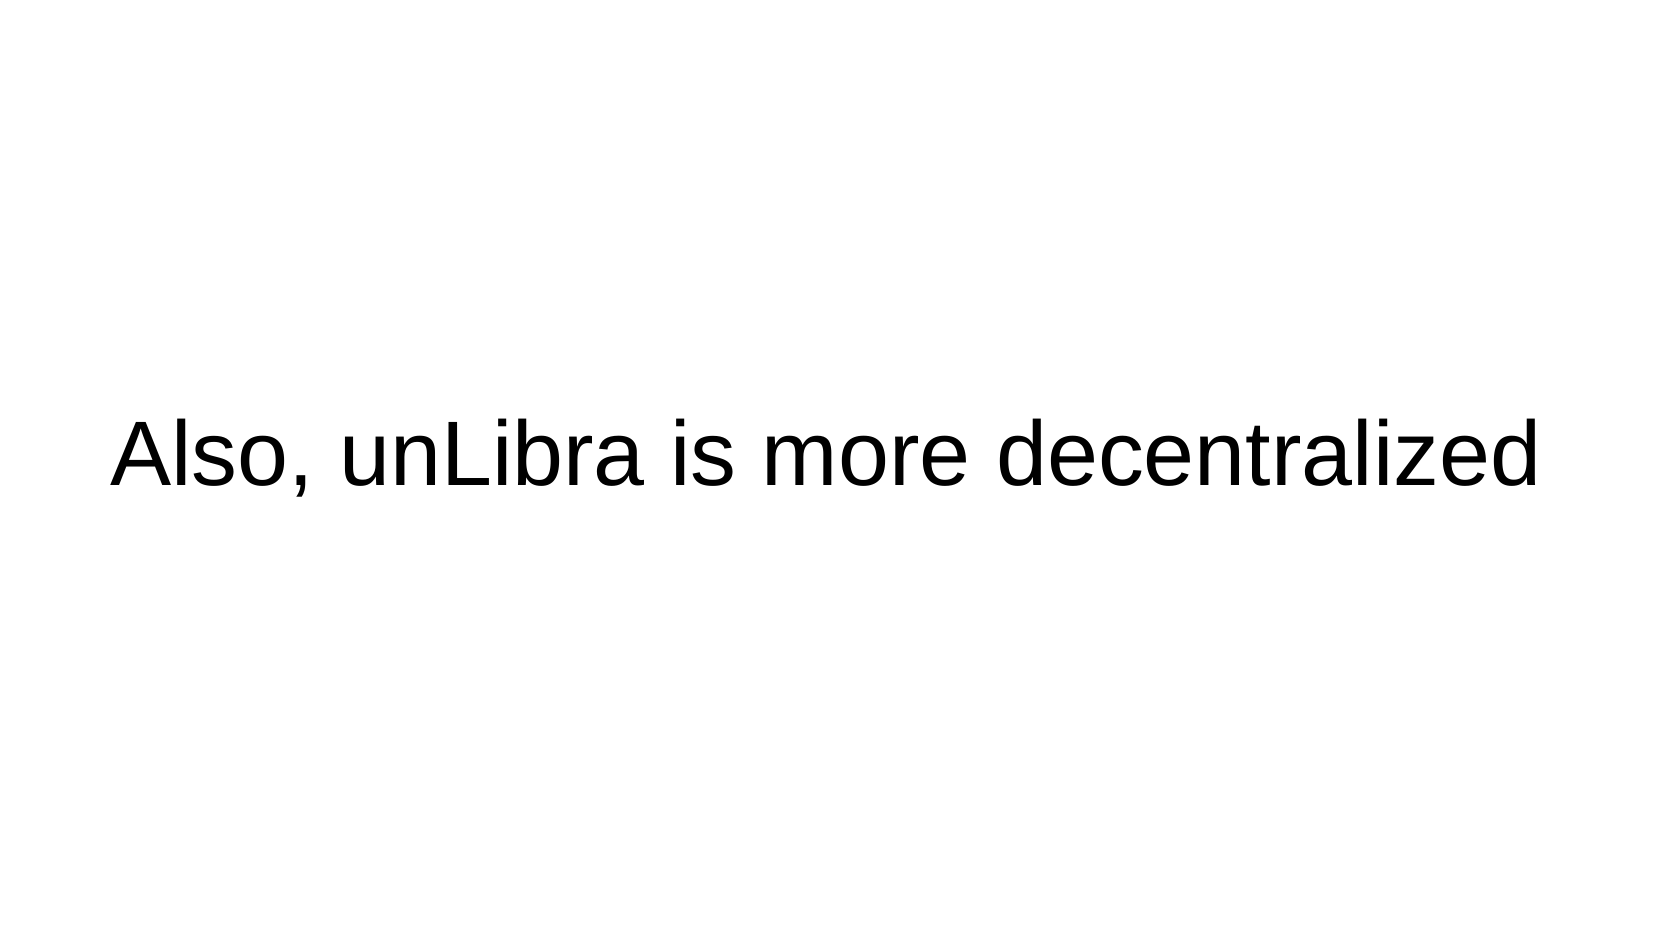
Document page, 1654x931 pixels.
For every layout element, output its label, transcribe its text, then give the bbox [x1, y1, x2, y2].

title Also, unLibra is more decentralized [82, 376, 1571, 532]
